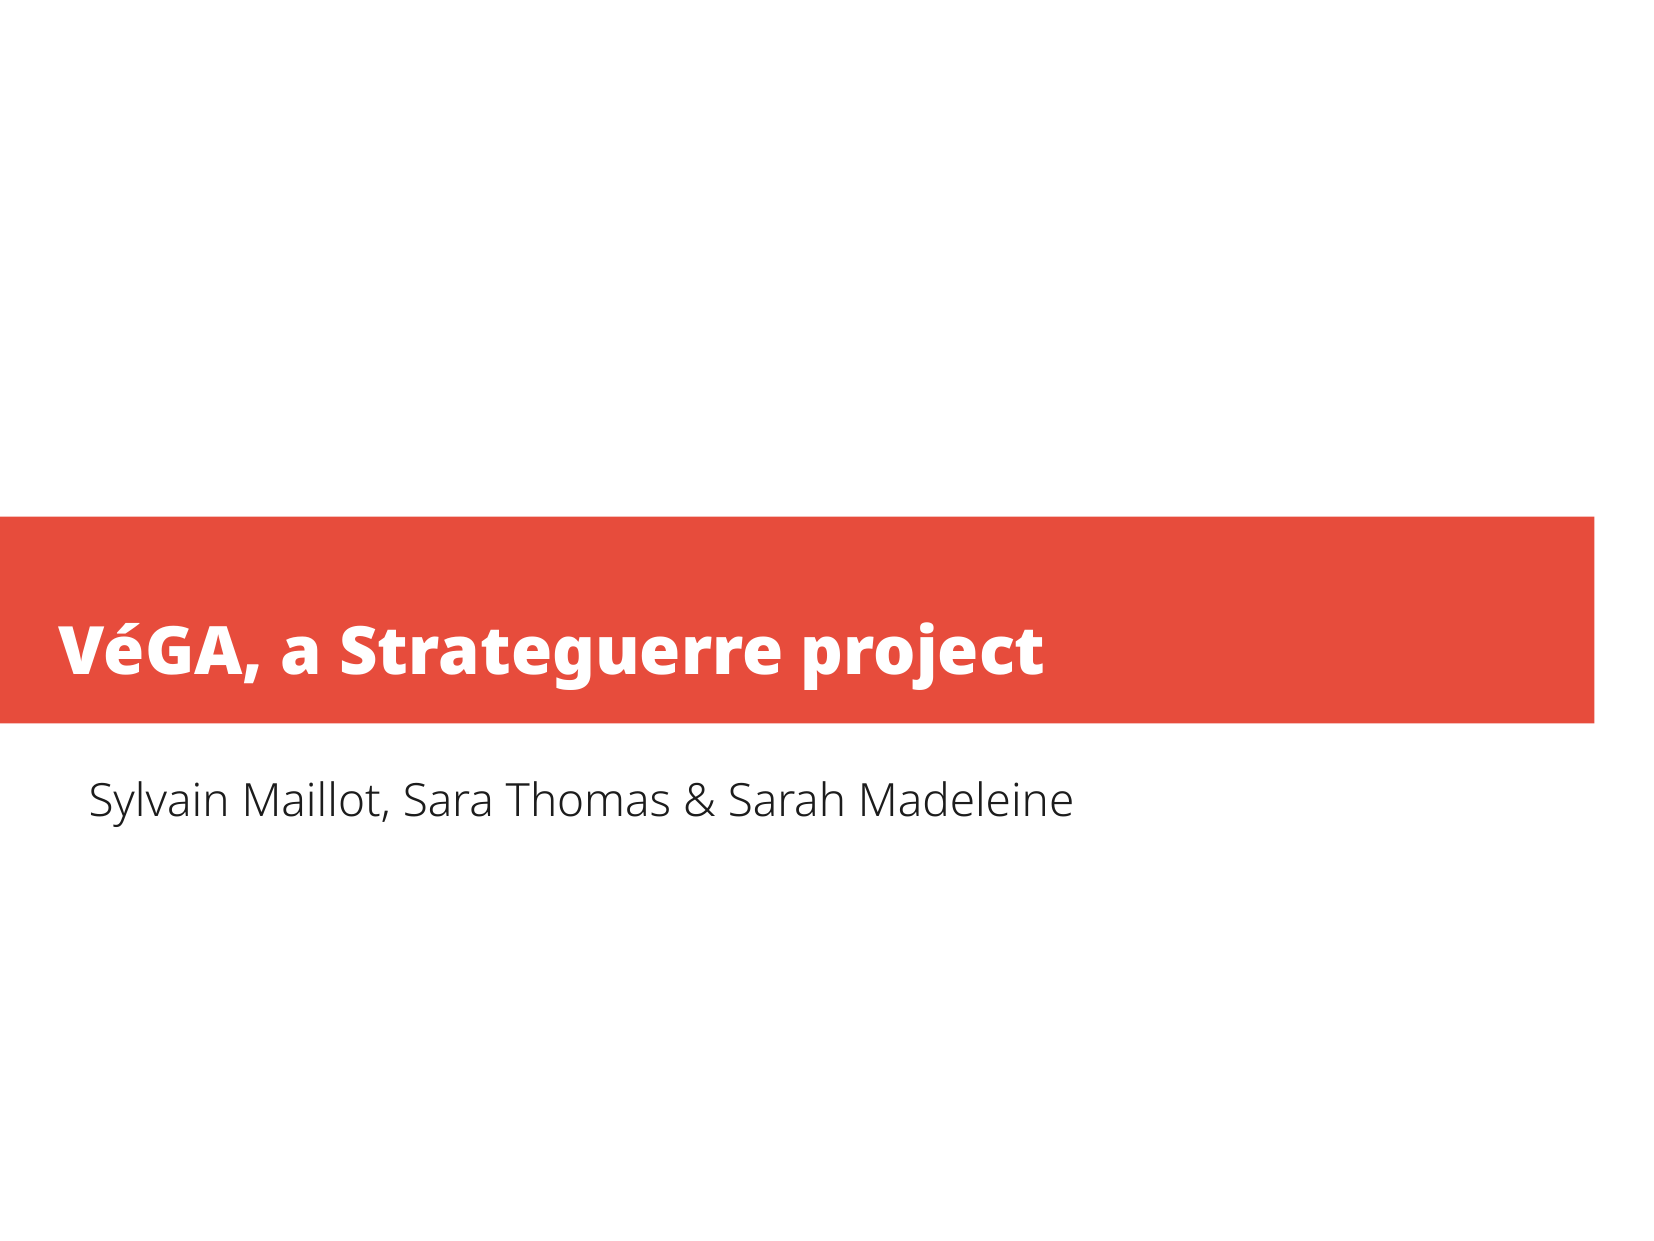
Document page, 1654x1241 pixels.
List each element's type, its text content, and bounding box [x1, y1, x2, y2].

title VéGA, a Strateguerre project [59, 546, 1595, 694]
subtitle Sylvain Maillot, Sara Thomas & Sarah Madeleine [88, 767, 1595, 1182]
